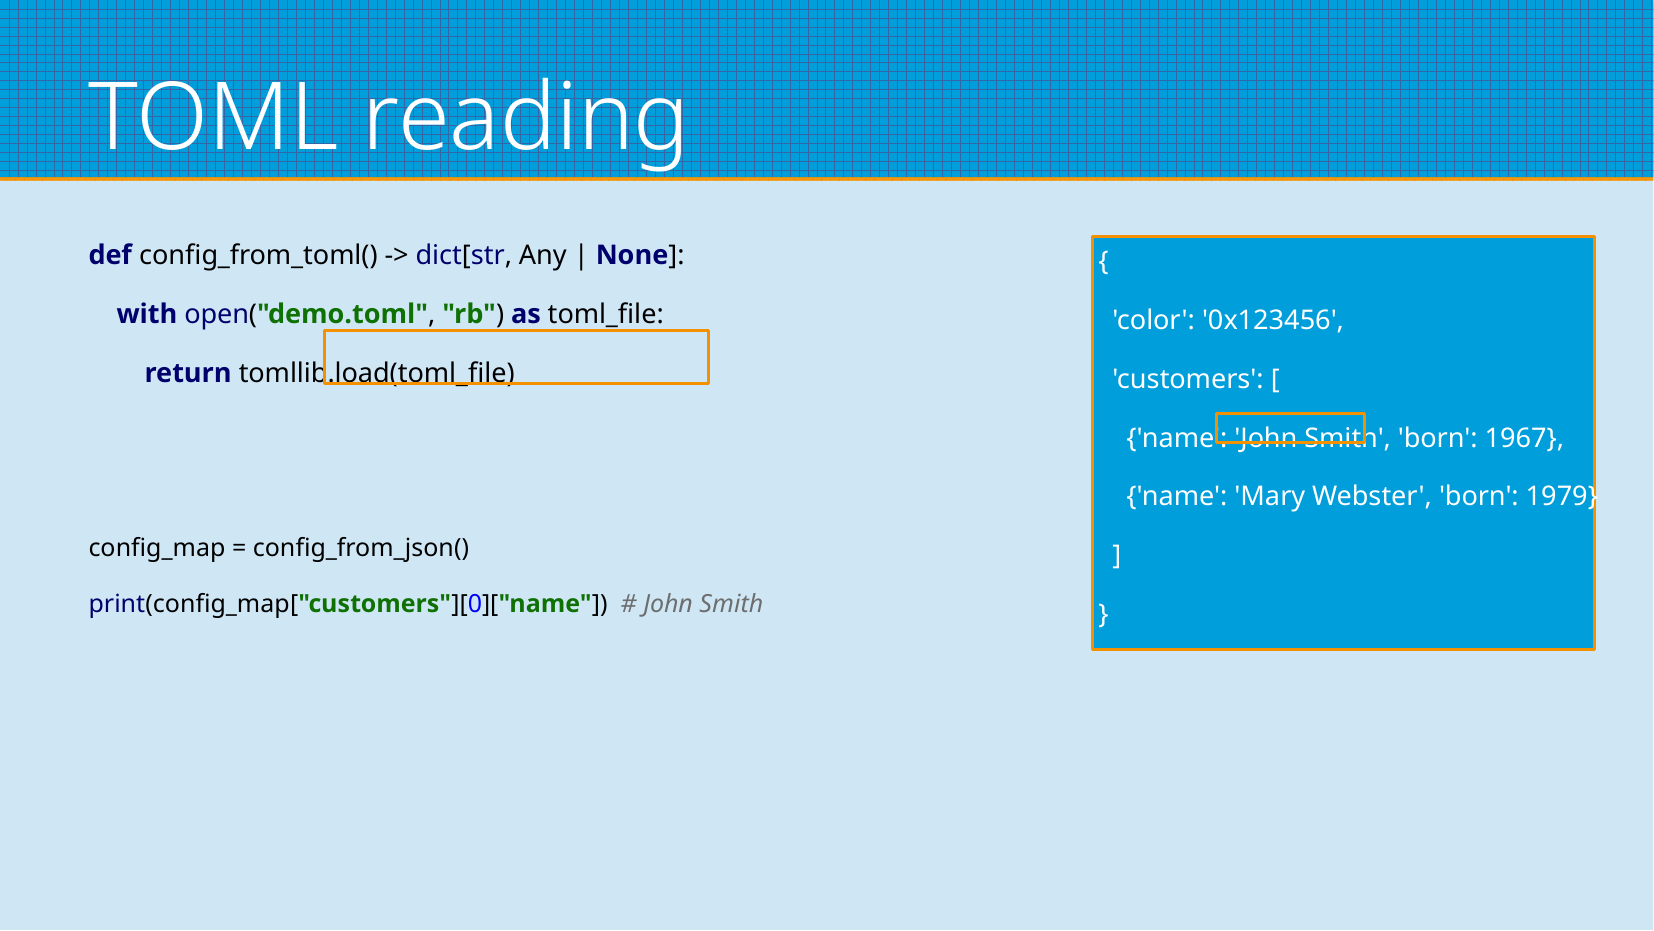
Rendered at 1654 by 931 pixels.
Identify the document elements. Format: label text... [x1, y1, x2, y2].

list def config_from_toml() -> dict[str, Any | None]: with open("demo.toml", "rb") as toml_file: return tomllib.load(toml_file) config_map = config_from_json() print(config_map["customers"][0]["name"]) # John Smith [88, 236, 1092, 650]
title TOML reading [88, 14, 1565, 178]
text_box { 'color': '0x123456', 'customers': [ {'name': 'John Smith', 'born': 1967}, {'name': 'Mary Webster', 'born': 1979} ] } [1092, 236, 1595, 650]
